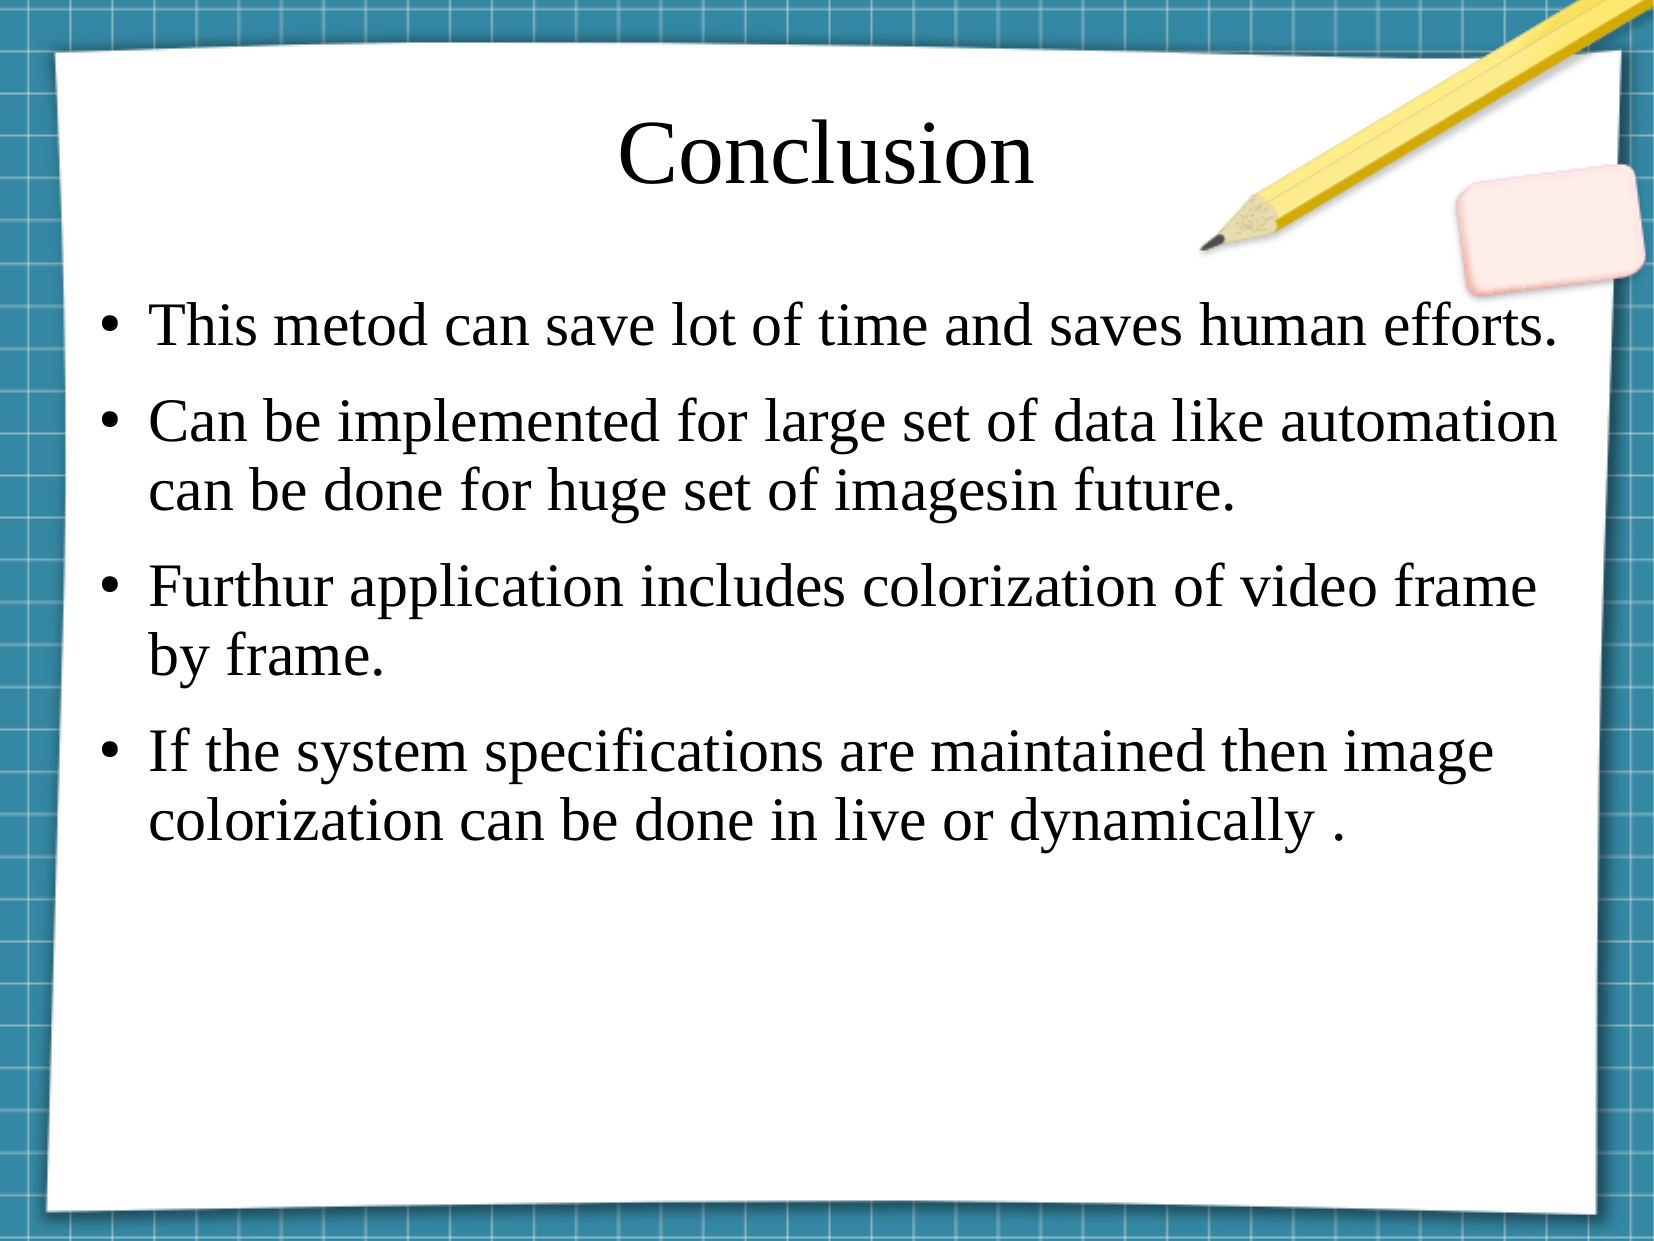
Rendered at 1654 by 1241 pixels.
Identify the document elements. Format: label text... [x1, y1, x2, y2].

list This metod can save lot of time and saves human efforts. Can be implemented for large set of data like automation can be done for huge set of imagesin future. Furthur application includes colorization of video frame by frame. If the system specifications are maintained then image colorization can be done in live or dynamically . [82, 290, 1571, 1010]
title Conclusion [82, 49, 1571, 257]
picture [0, 0, 1654, 1241]
